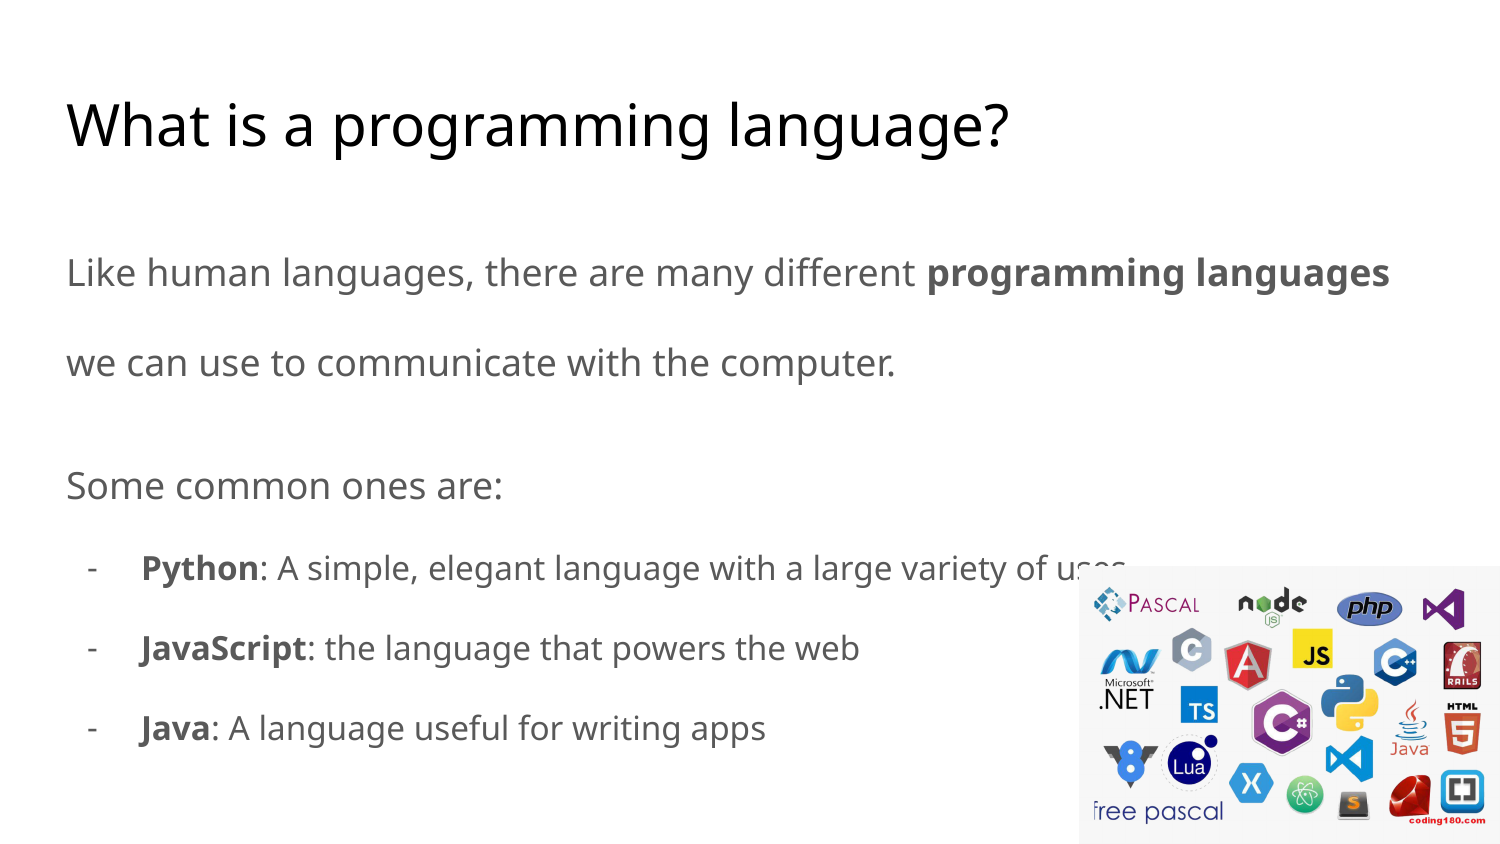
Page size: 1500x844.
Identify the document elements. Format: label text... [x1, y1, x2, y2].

list Like human languages, there are many different programming languages we can use to communicate with the computer. Some common ones are: Python: A simple, elegant language with a large variety of uses JavaScript: the language that powers the web Java: A language useful for writing apps [51, 189, 1449, 750]
title What is a programming language? [51, 72, 1449, 167]
picture [1079, 566, 1500, 844]
